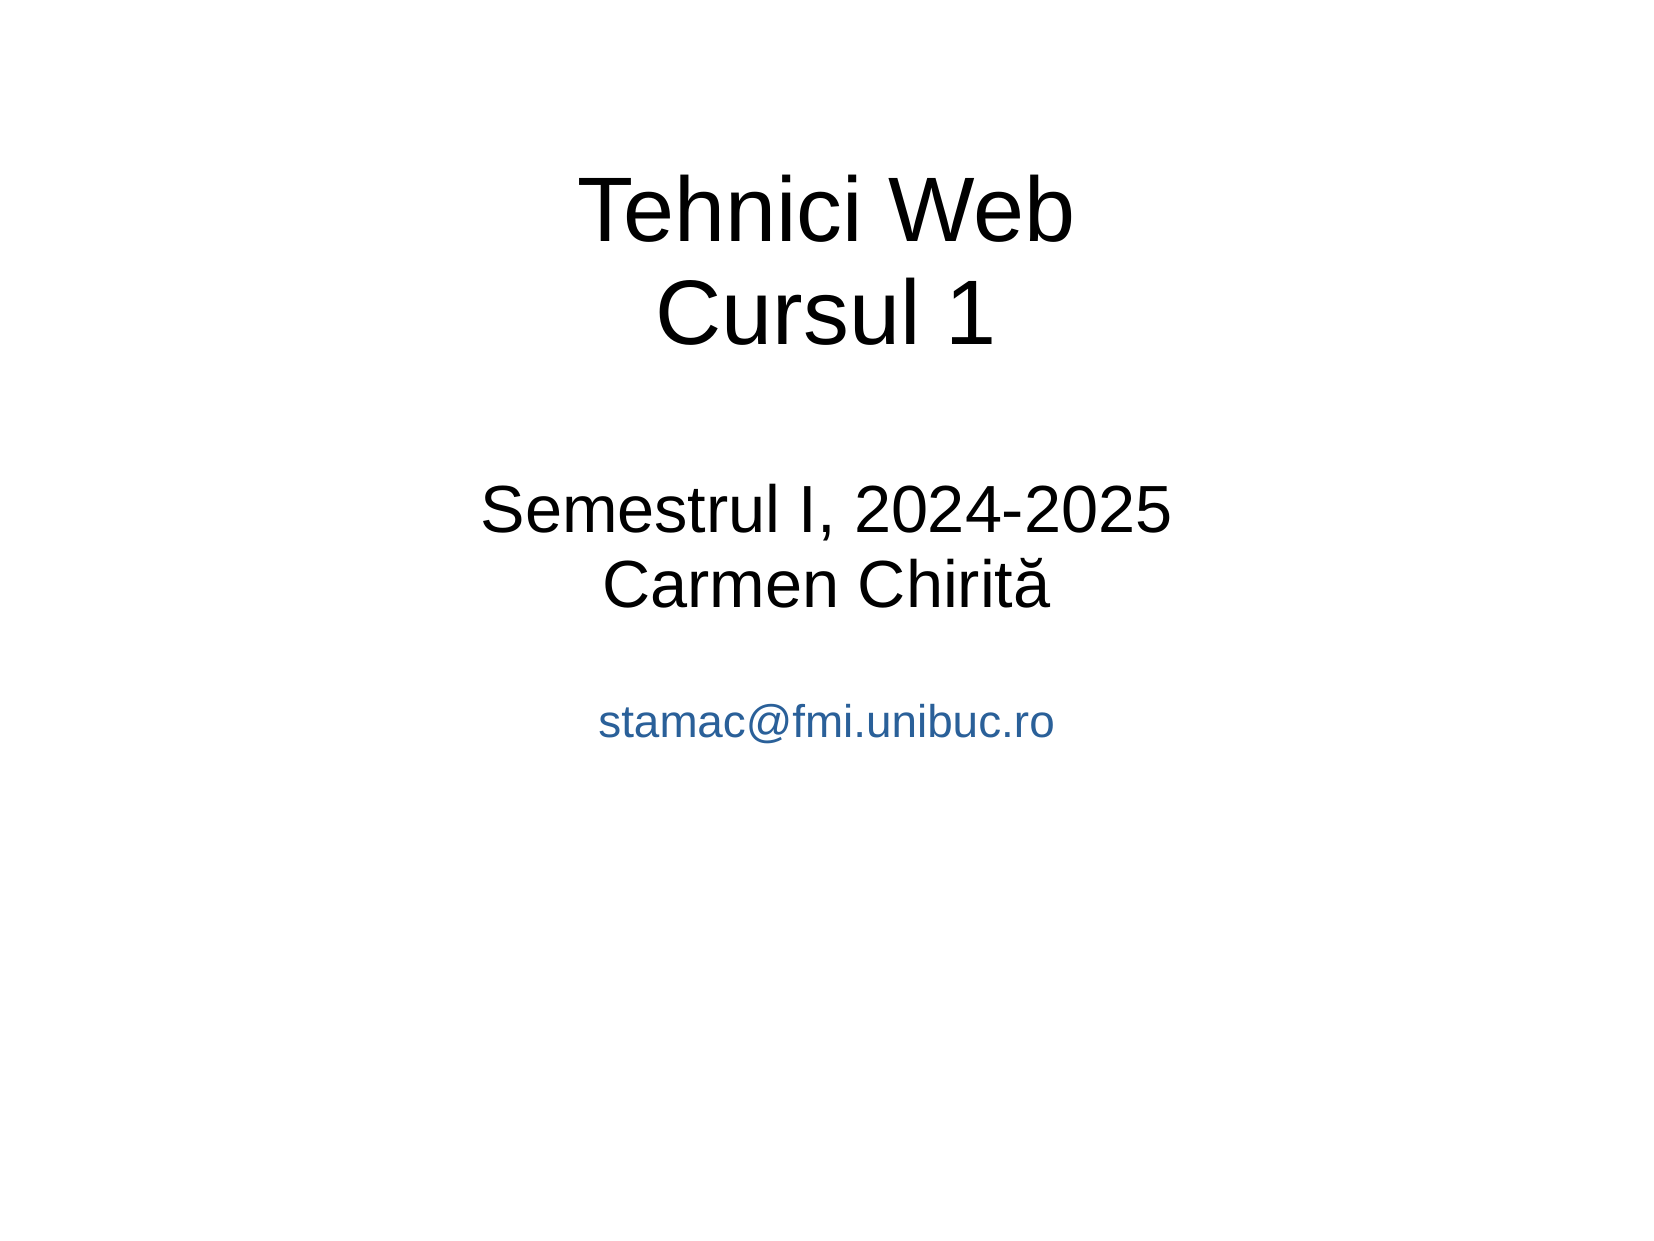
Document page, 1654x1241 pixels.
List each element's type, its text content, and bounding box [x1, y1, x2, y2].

subtitle Semestrul I, 2024-2025 Carmen Chirită stamac@fmi.unibuc.ro [82, 290, 1571, 1004]
title Tehnici Web Cursul 1 [82, 158, 1571, 290]
